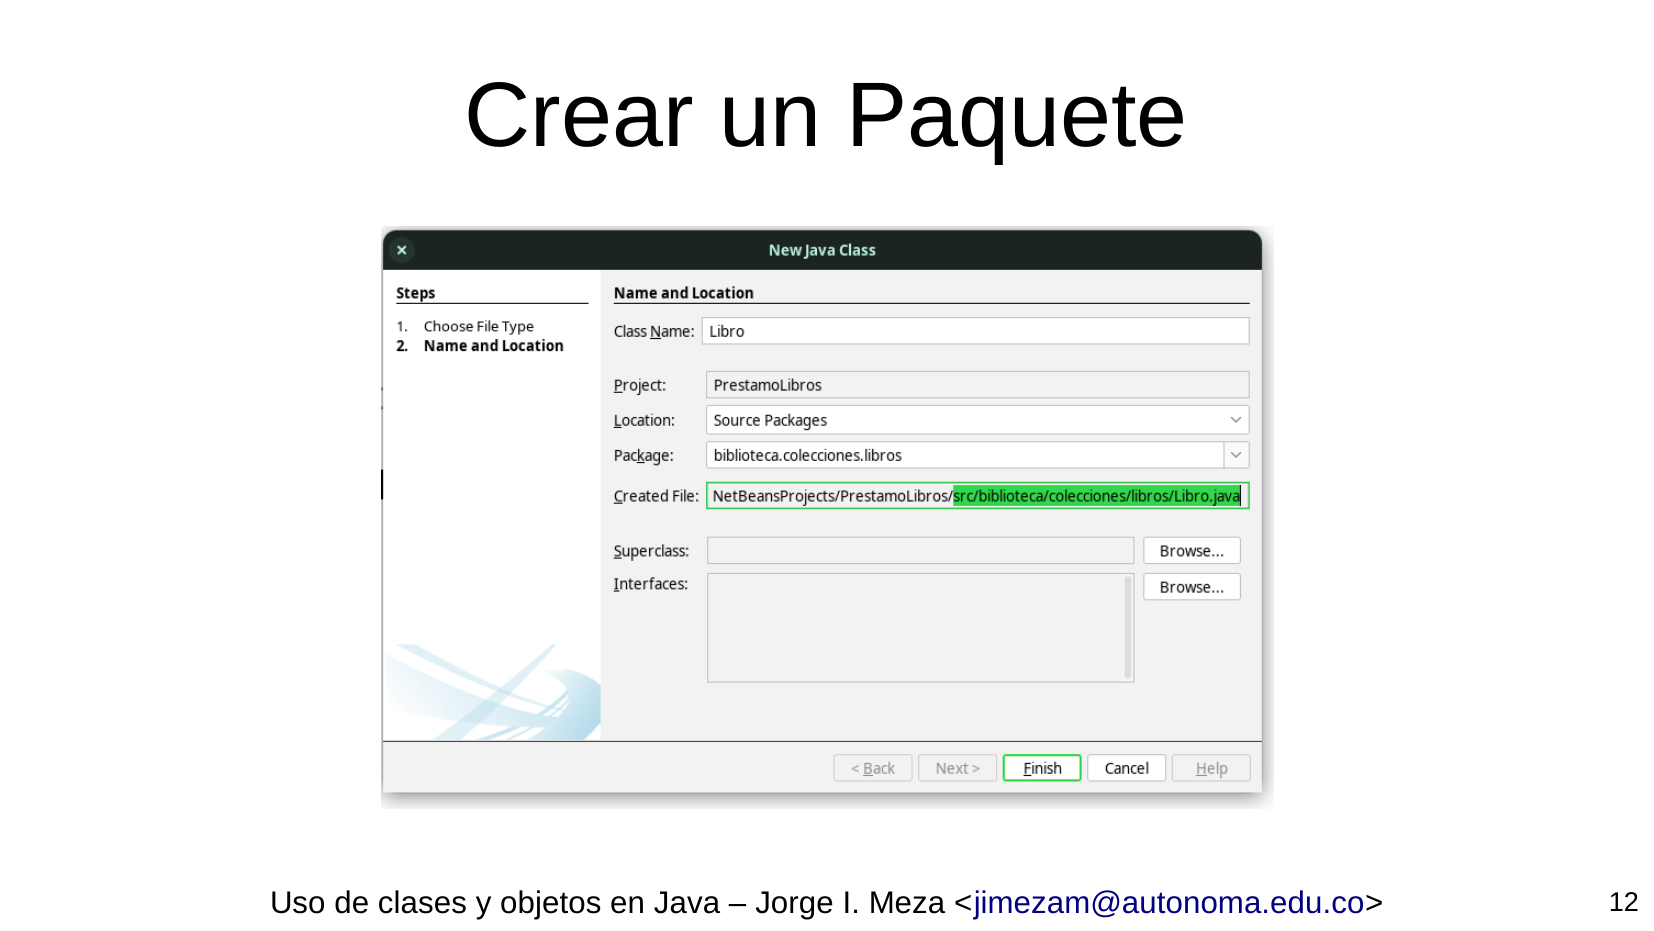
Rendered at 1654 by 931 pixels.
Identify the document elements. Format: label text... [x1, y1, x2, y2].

picture [380, 226, 1274, 809]
title Crear un Paquete [82, 37, 1571, 193]
